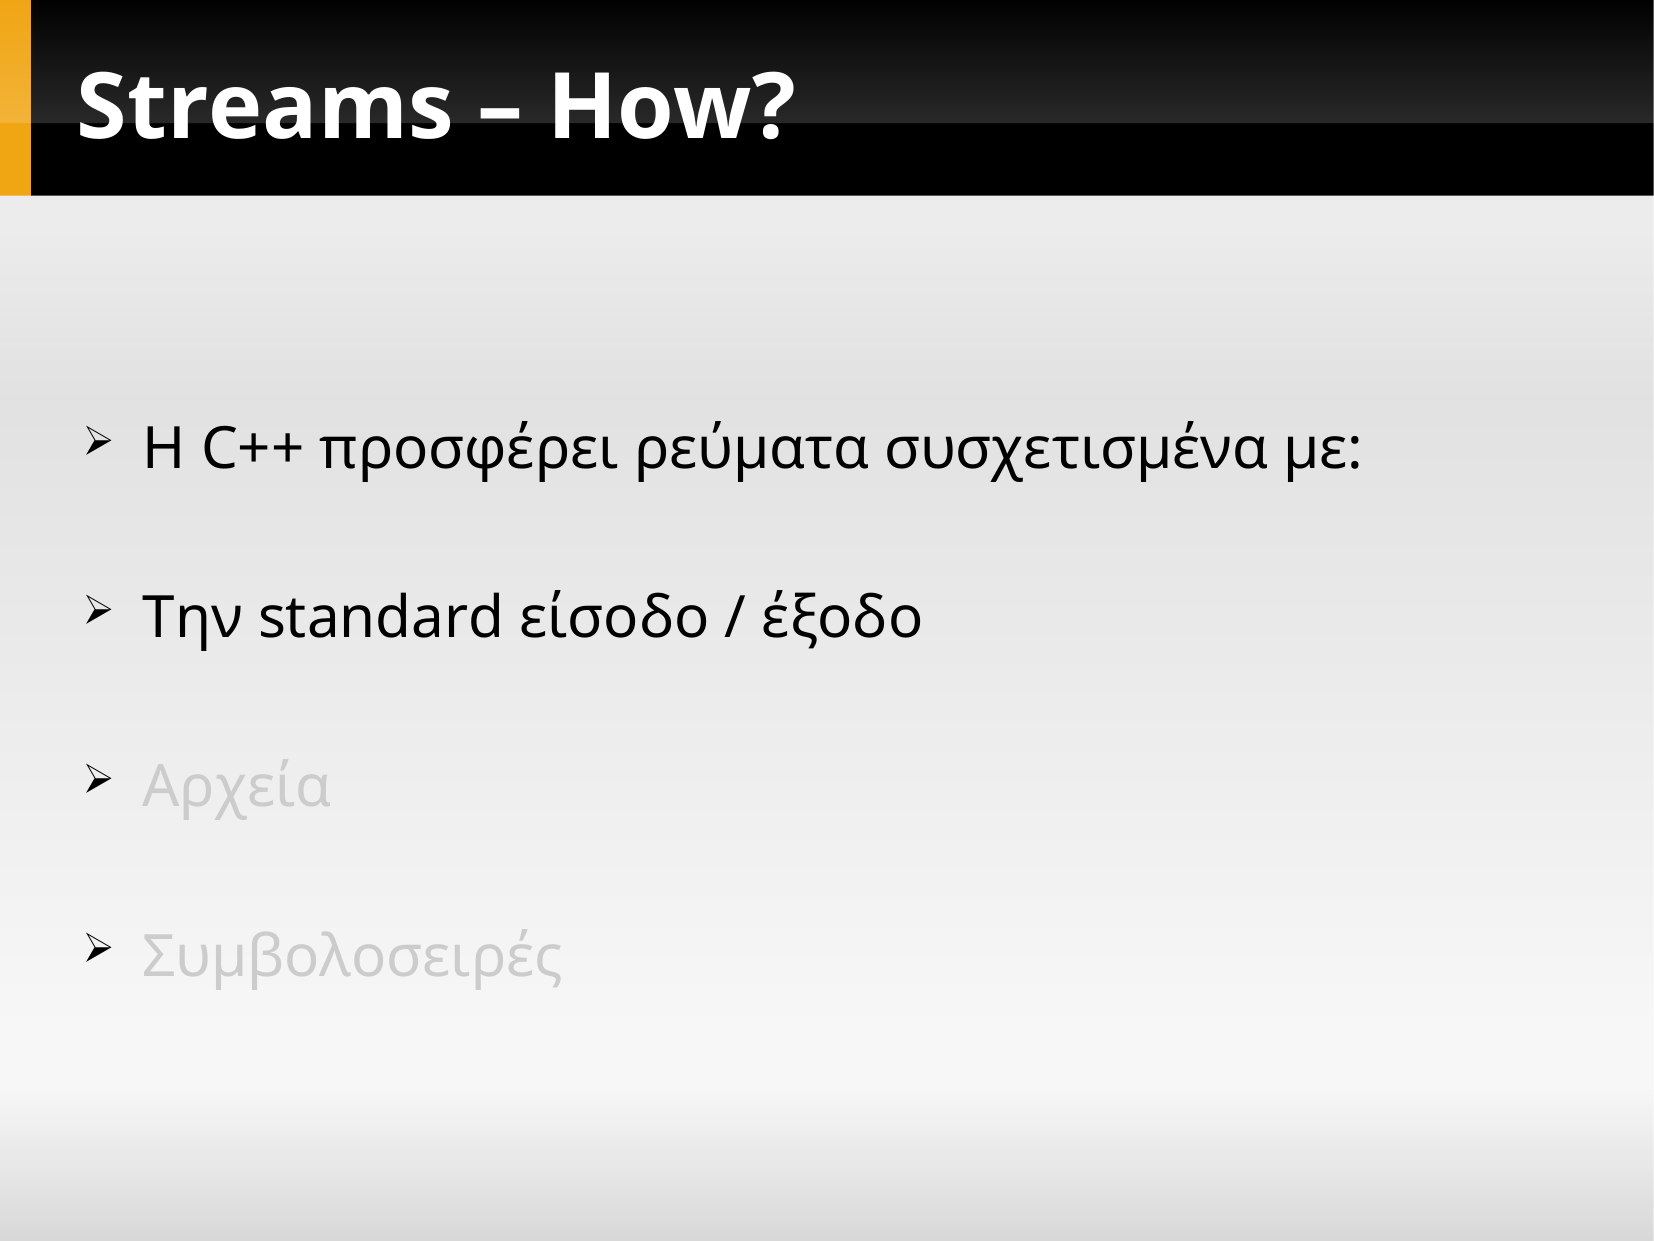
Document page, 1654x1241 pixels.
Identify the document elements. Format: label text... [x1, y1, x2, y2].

title Streams – How? [76, 0, 1565, 208]
picture [0, 0, 1654, 1241]
subtitle Η C++ προσφέρει ρεύματα συσχετισμένα με: Την standard είσοδο / έξοδο Αρχεία Συμβολοσειρές [82, 297, 1571, 1102]
